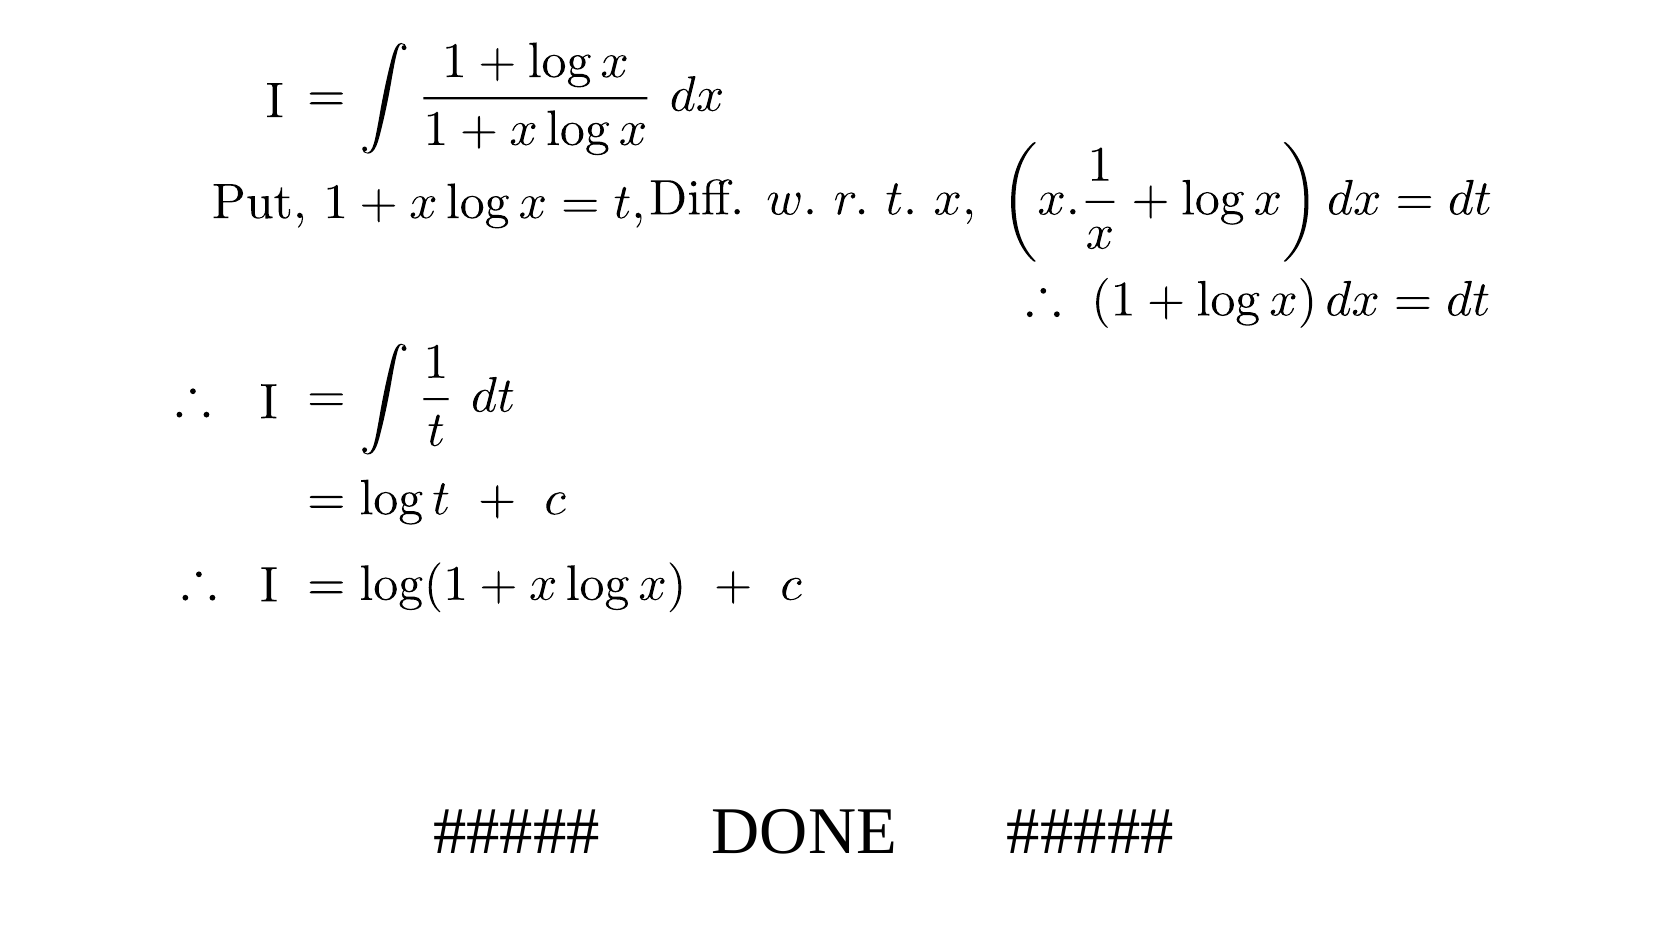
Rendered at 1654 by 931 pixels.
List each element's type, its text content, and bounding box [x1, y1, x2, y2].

text_box [213, 183, 642, 229]
text_box [309, 479, 566, 525]
text_box [261, 384, 277, 419]
text_box [1026, 287, 1060, 318]
text_box [267, 83, 283, 118]
text_box [261, 567, 277, 602]
text_box [309, 343, 514, 455]
text_box [182, 571, 216, 601]
text_box [1093, 277, 1489, 328]
text_box [309, 42, 1491, 262]
text_box [309, 562, 802, 613]
title ##### DONE ##### [47, 37, 1607, 898]
text_box [176, 388, 210, 418]
